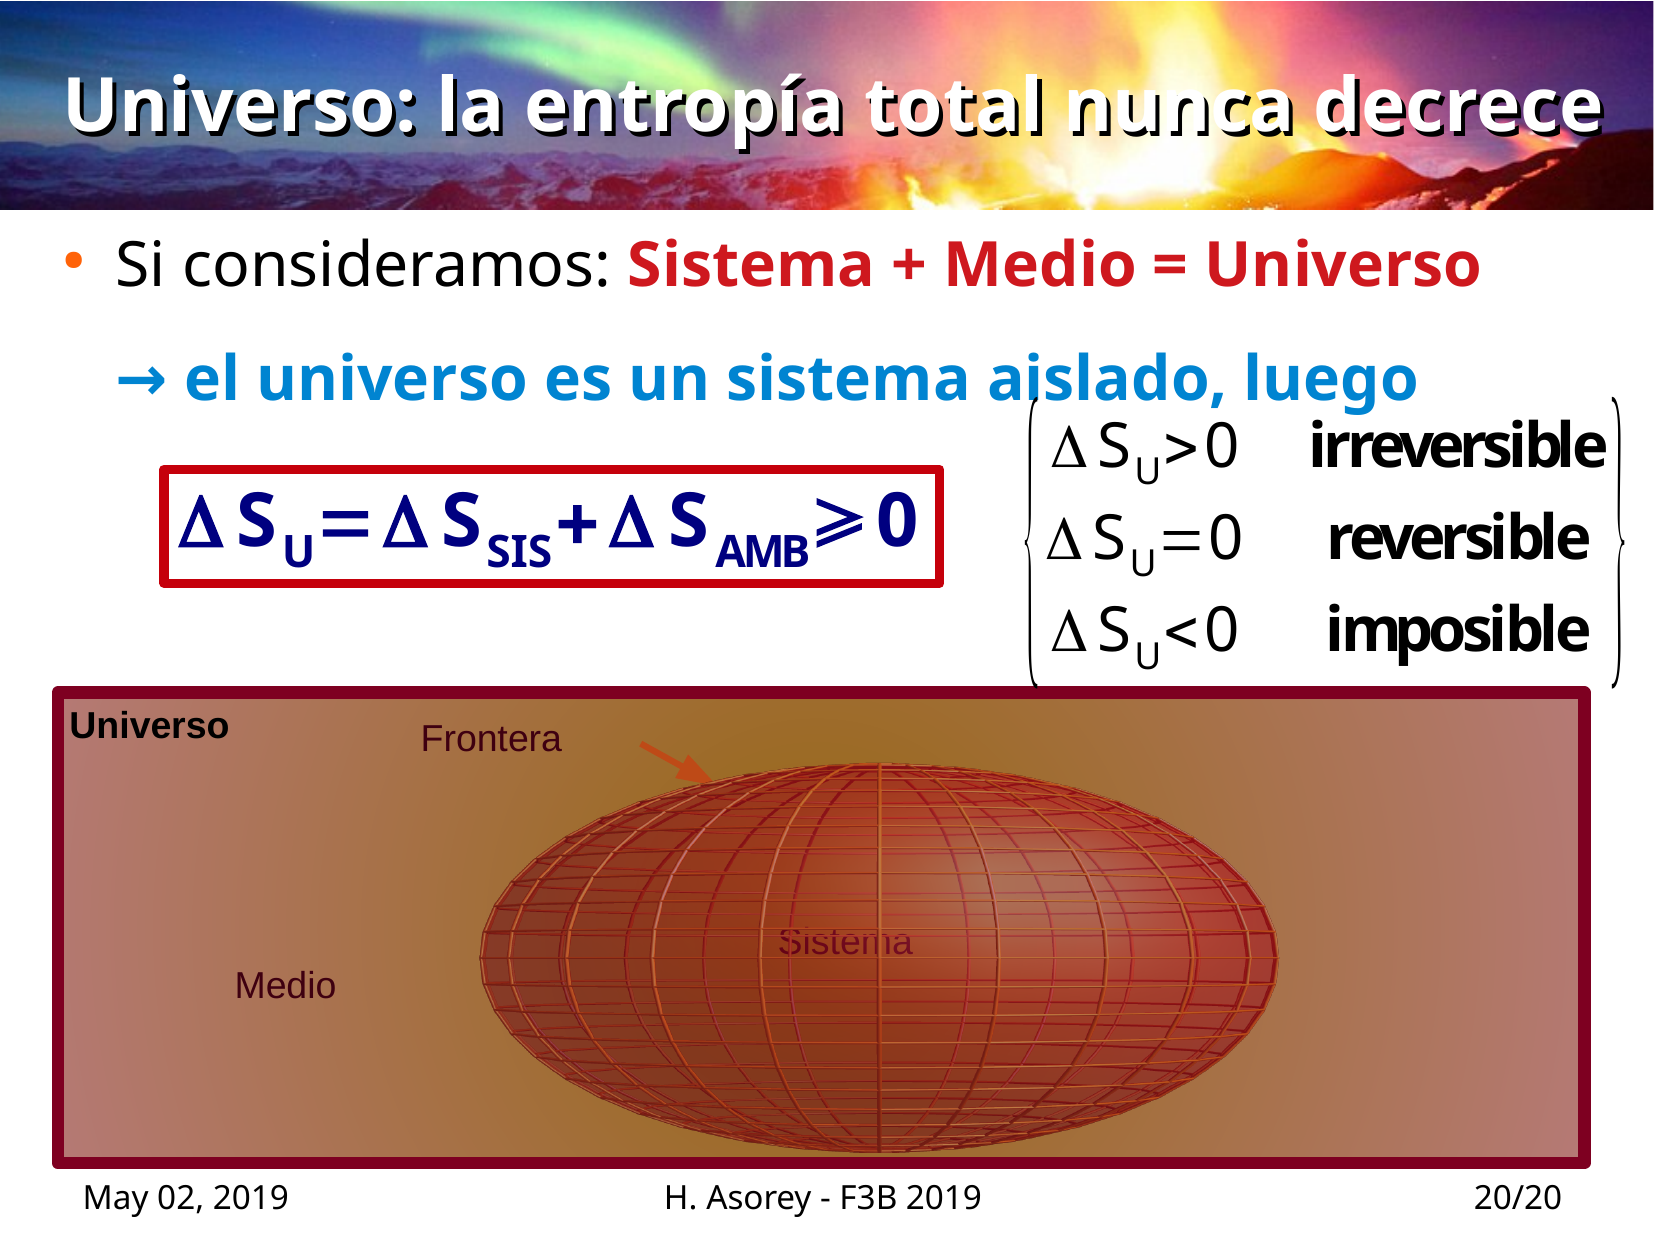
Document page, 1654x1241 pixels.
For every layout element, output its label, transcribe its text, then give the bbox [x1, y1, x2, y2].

chart [1014, 393, 1640, 692]
title Universo: la entropía total nunca decrece [45, 15, 1606, 191]
text_box Universo [54, 697, 308, 784]
list Si consideramos: Sistema + Medio = Universo → el universo es un sistema aislado, luego [45, 219, 1606, 649]
chart [168, 474, 935, 579]
picture [0, 1, 1654, 210]
text_box [53, 692, 1585, 1163]
